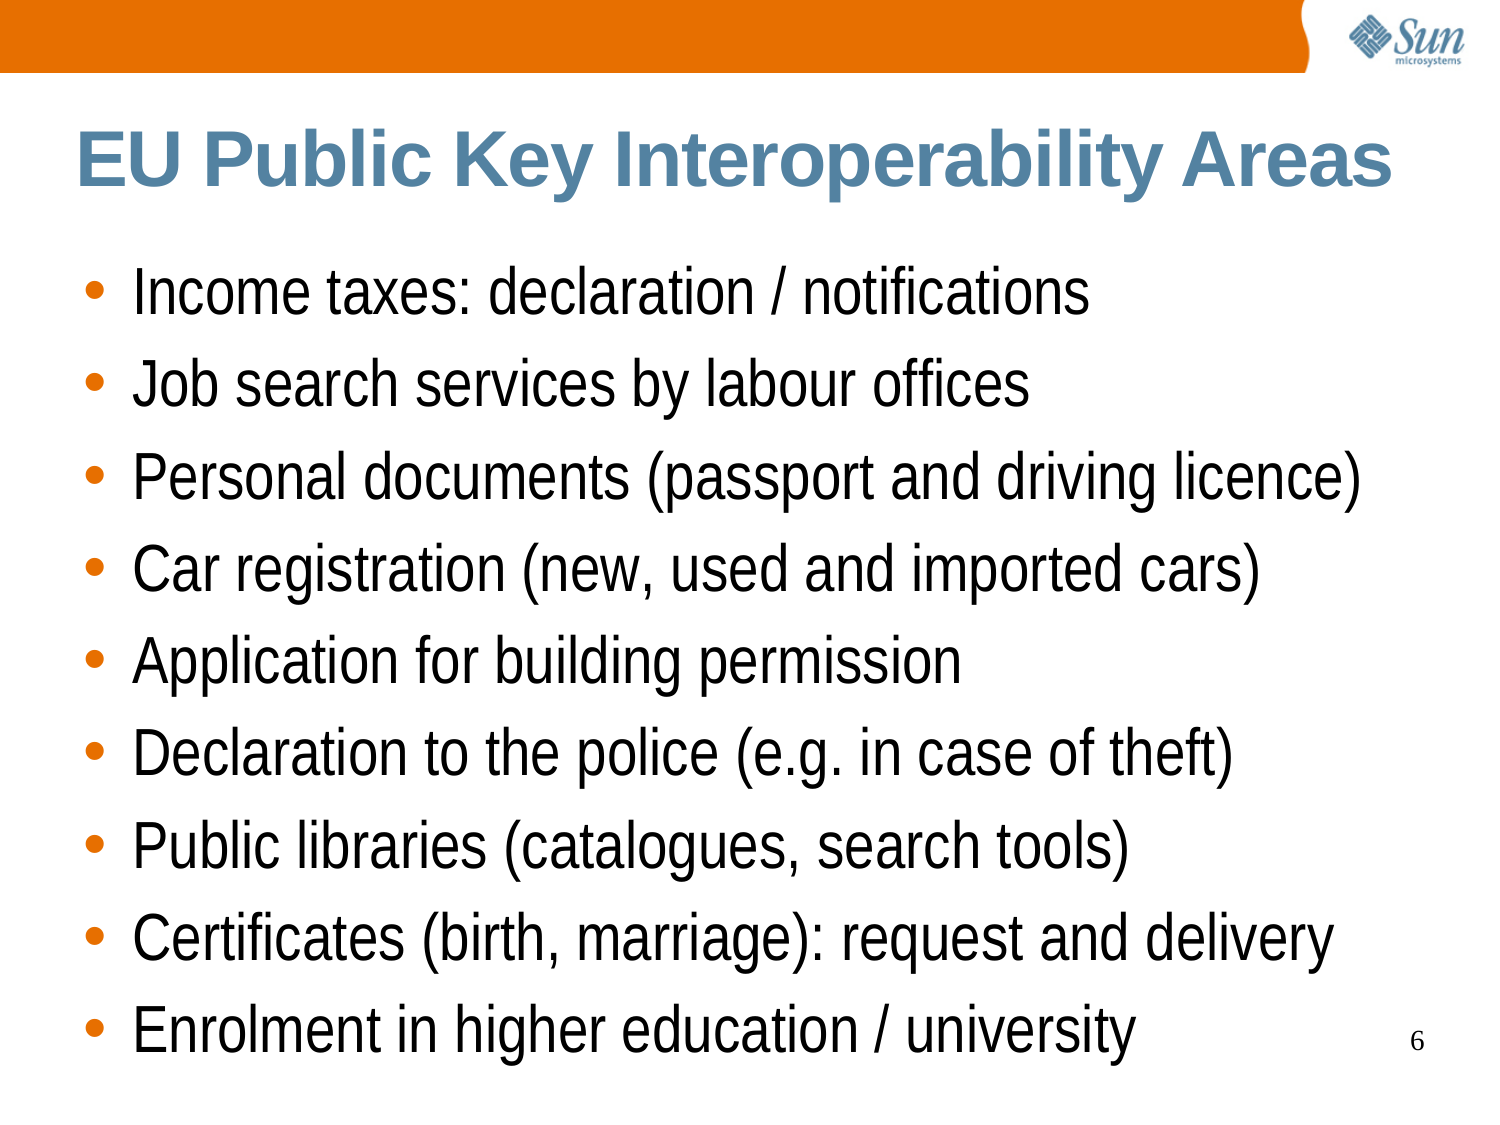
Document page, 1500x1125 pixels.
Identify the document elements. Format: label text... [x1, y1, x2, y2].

title EU Public Key Interoperability Areas [75, 123, 1437, 227]
picture [0, 0, 1500, 73]
list Income taxes: declaration / notifications Job search services by labour offices Personal documents (passport and driving licence) Car registration (new, used and imported cars) Application for building permission Declaration to the police (e.g. in case of theft) Public libraries (catalogues, search tools) Certificates (birth, marriage): request and delivery Enrolment in higher education / university [64, 262, 1401, 1078]
